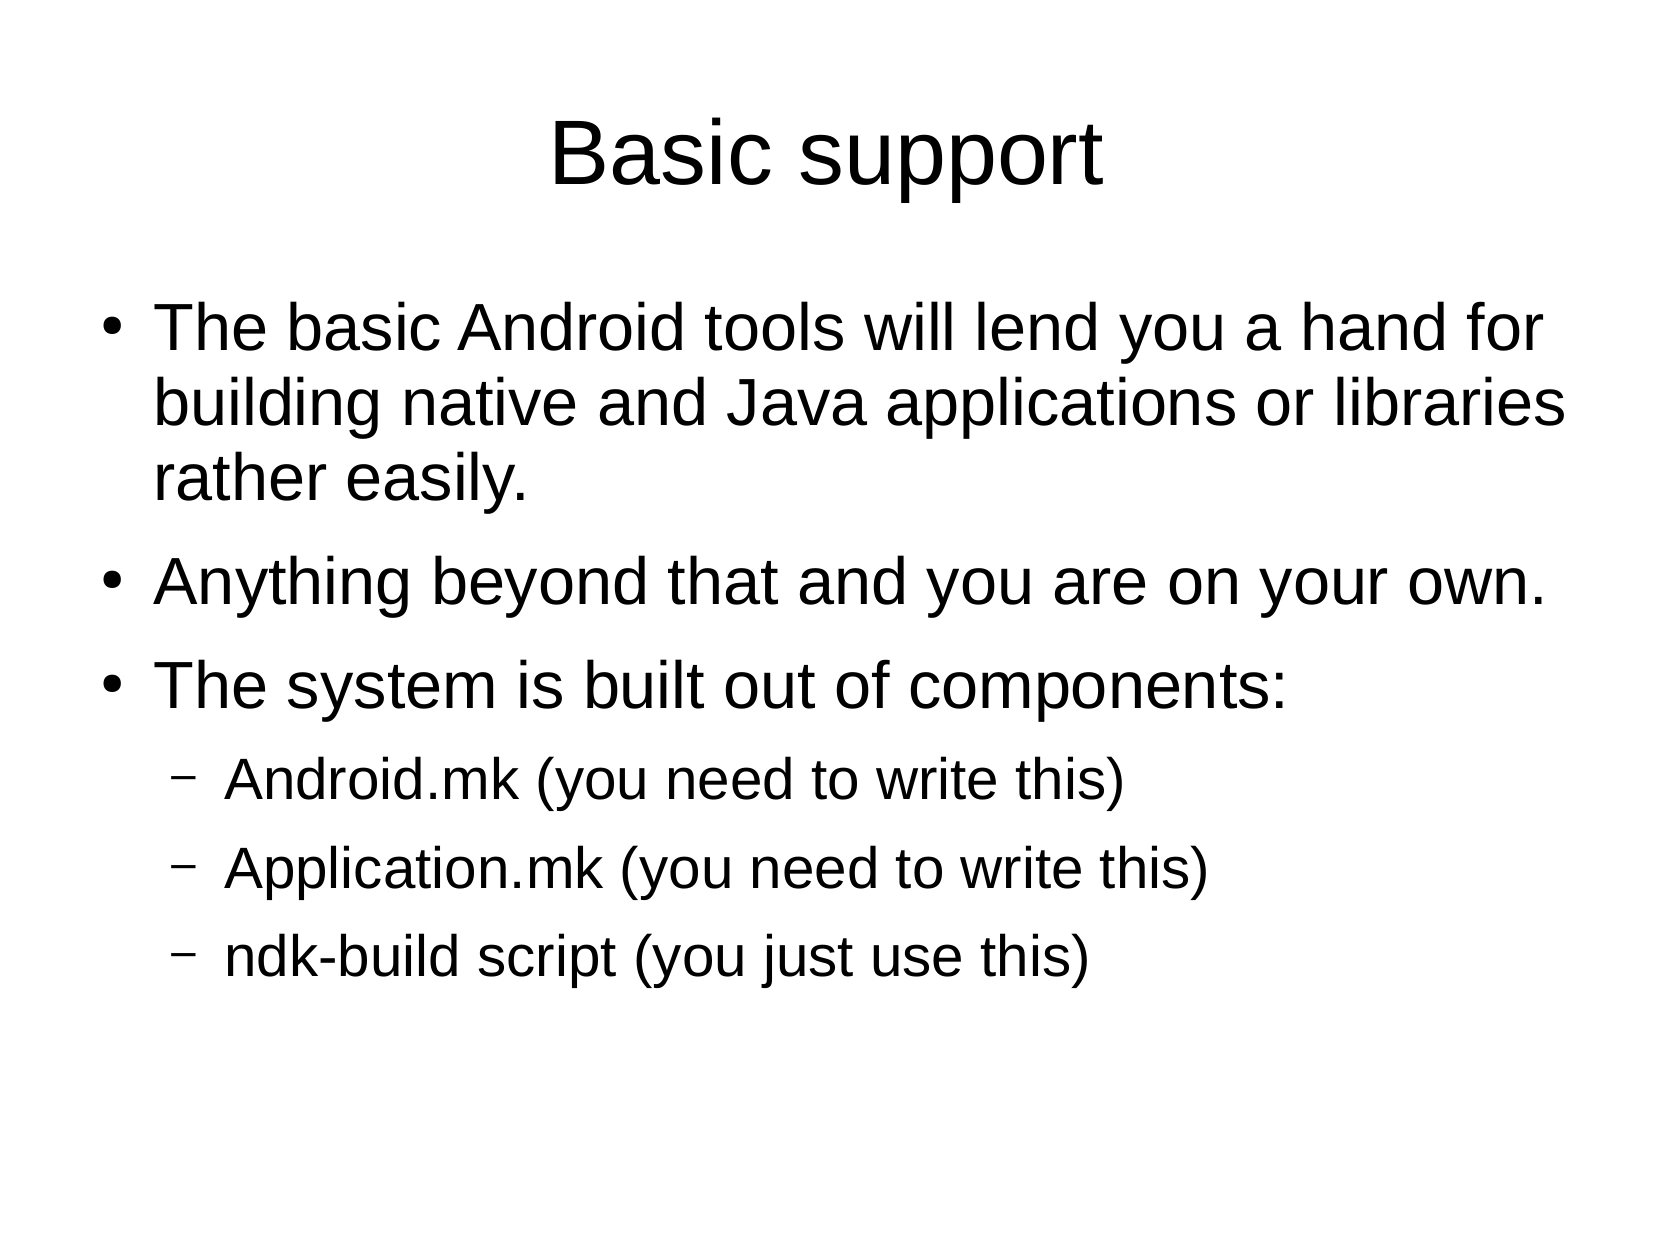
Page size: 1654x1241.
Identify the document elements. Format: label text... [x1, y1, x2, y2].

title Basic support [82, 49, 1571, 257]
list The basic Android tools will lend you a hand for building native and Java applications or libraries rather easily. Anything beyond that and you are on your own. The system is built out of components: Android.mk (you need to write this) Application.mk (you need to write this) ndk-build script (you just use this) [82, 290, 1571, 1010]
